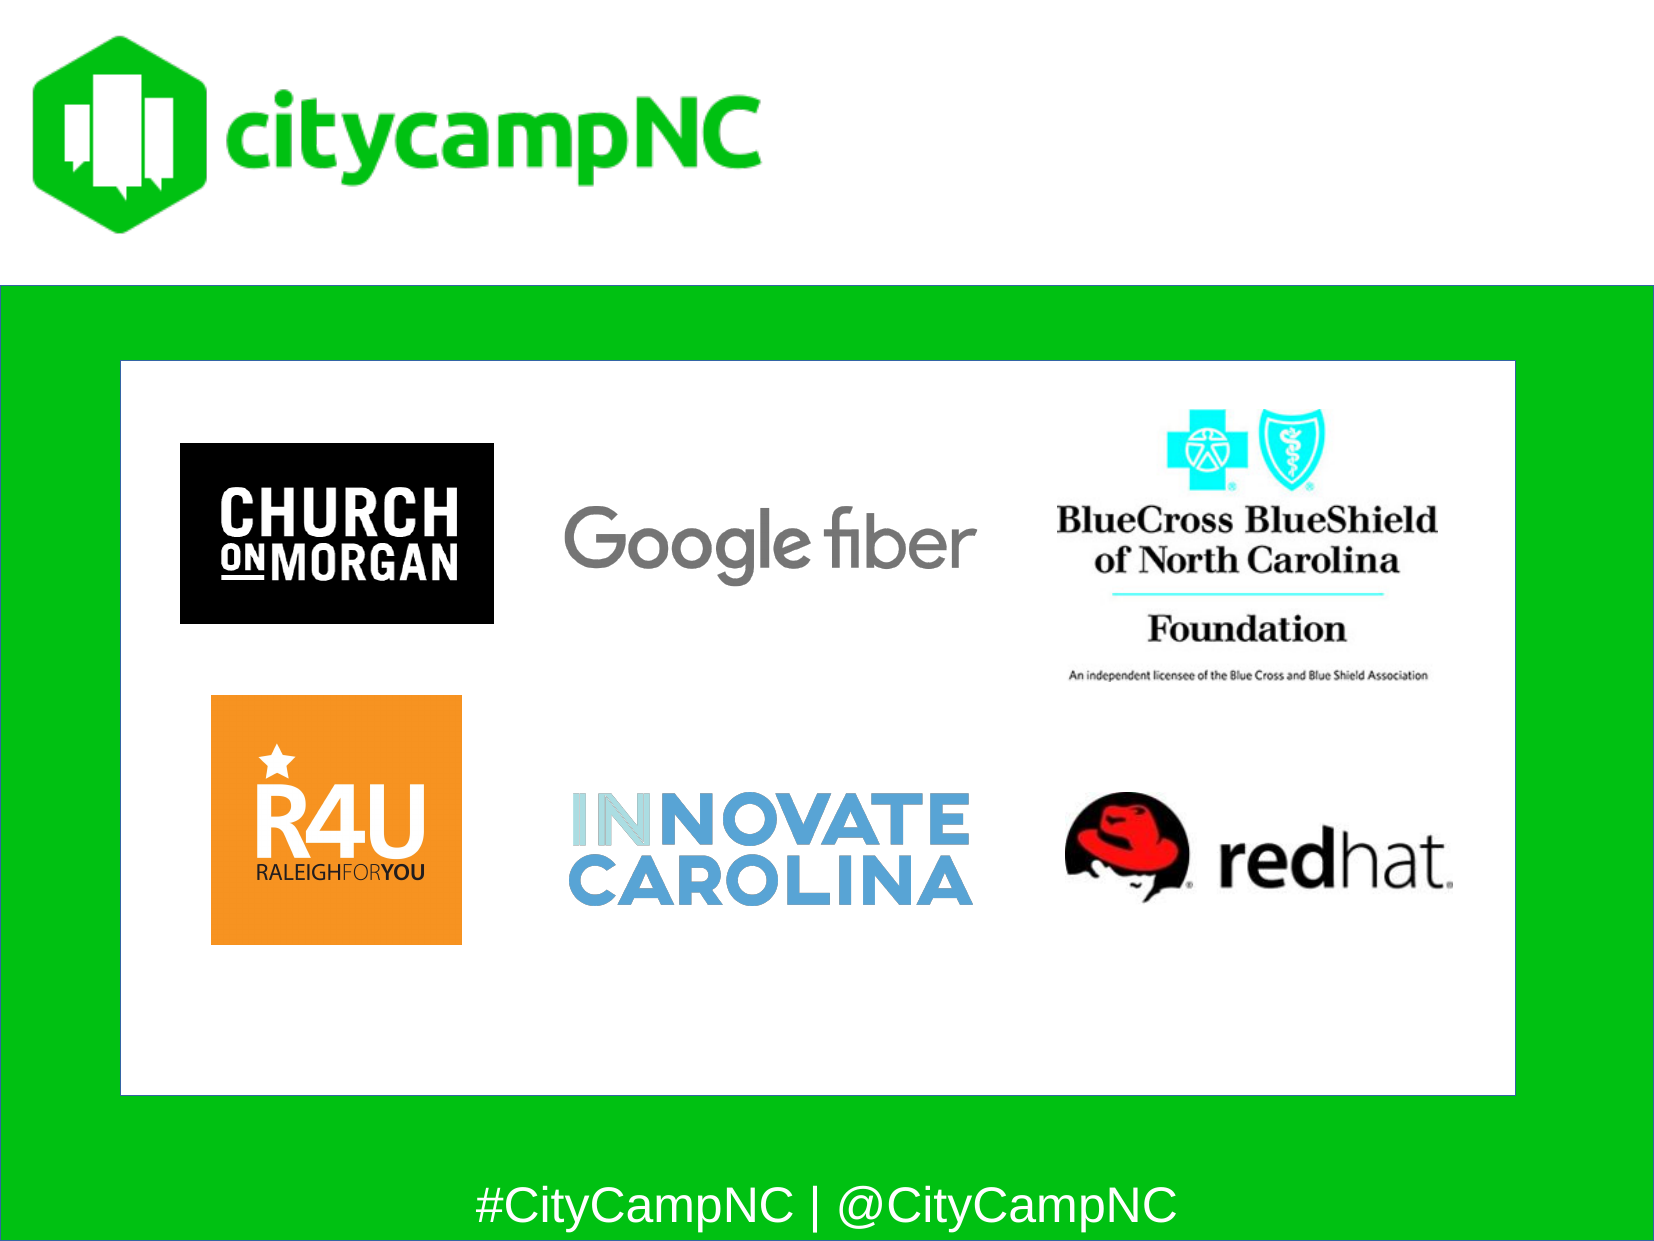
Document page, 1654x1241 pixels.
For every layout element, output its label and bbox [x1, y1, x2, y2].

picture [180, 443, 494, 624]
picture [211, 695, 462, 946]
picture [1057, 409, 1438, 682]
picture [1065, 792, 1453, 917]
text_box [120, 360, 1516, 1096]
picture [527, 471, 1015, 620]
picture [569, 792, 973, 906]
picture [0, 3, 794, 267]
